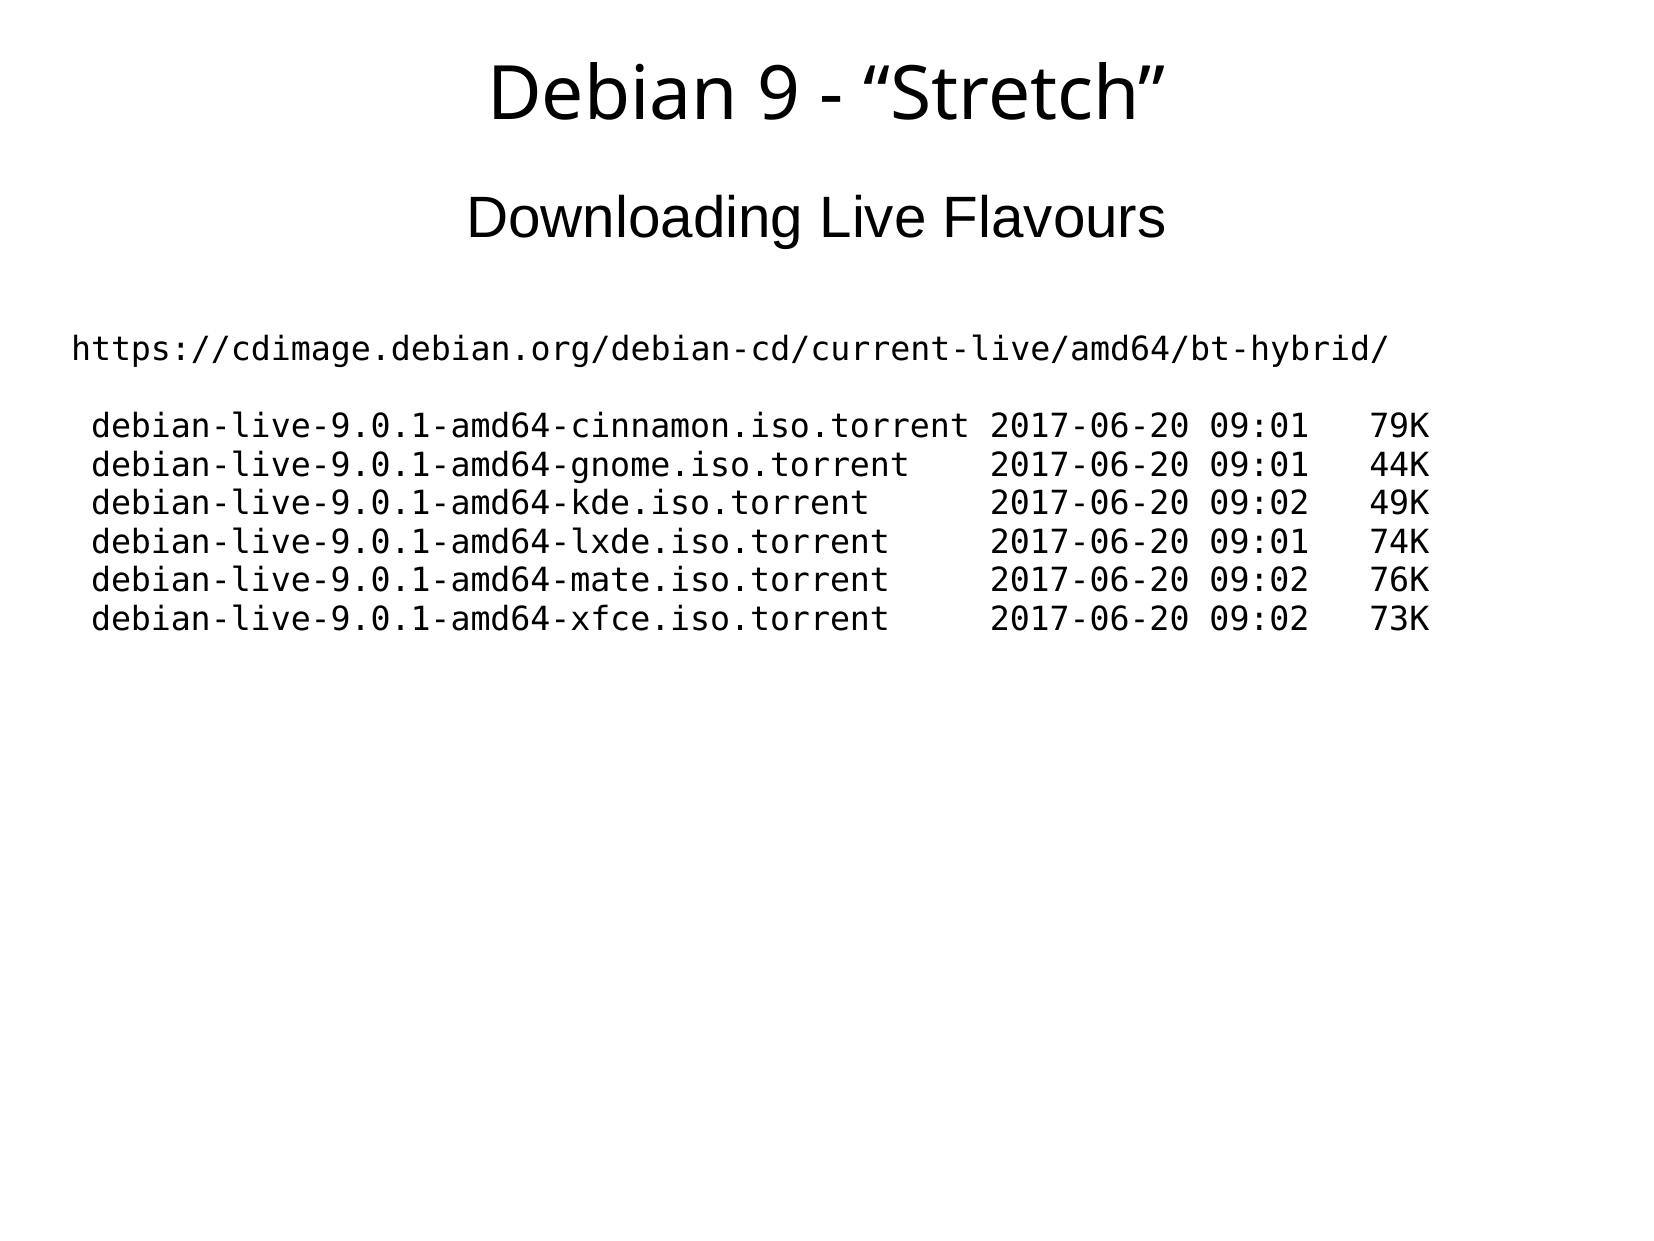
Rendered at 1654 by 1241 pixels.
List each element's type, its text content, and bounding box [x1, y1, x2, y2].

title Debian 9 - “Stretch” [82, 48, 1571, 132]
subtitle Downloading Live Flavours [72, 165, 1561, 270]
text_box https://cdimage.debian.org/debian-cd/current-live/amd64/bt-hybrid/ debian-live-9.0.1-amd64-cinnamon.iso.torrent 2017-06-20 09:01 79K debian-live-9.0.1-amd64-gnome.iso.torrent 2017-06-20 09:01 44K debian-live-9.0.1-amd64-kde.iso.torrent 2017-06-20 09:02 49K debian-live-9.0.1-amd64-lxde.iso.torrent 2017-06-20 09:01 74K debian-live-9.0.1-amd64-mate.iso.torrent 2017-06-20 09:02 76K debian-live-9.0.1-amd64-xfce.iso.torrent 2017-06-20 09:02 73K [56, 322, 1594, 740]
